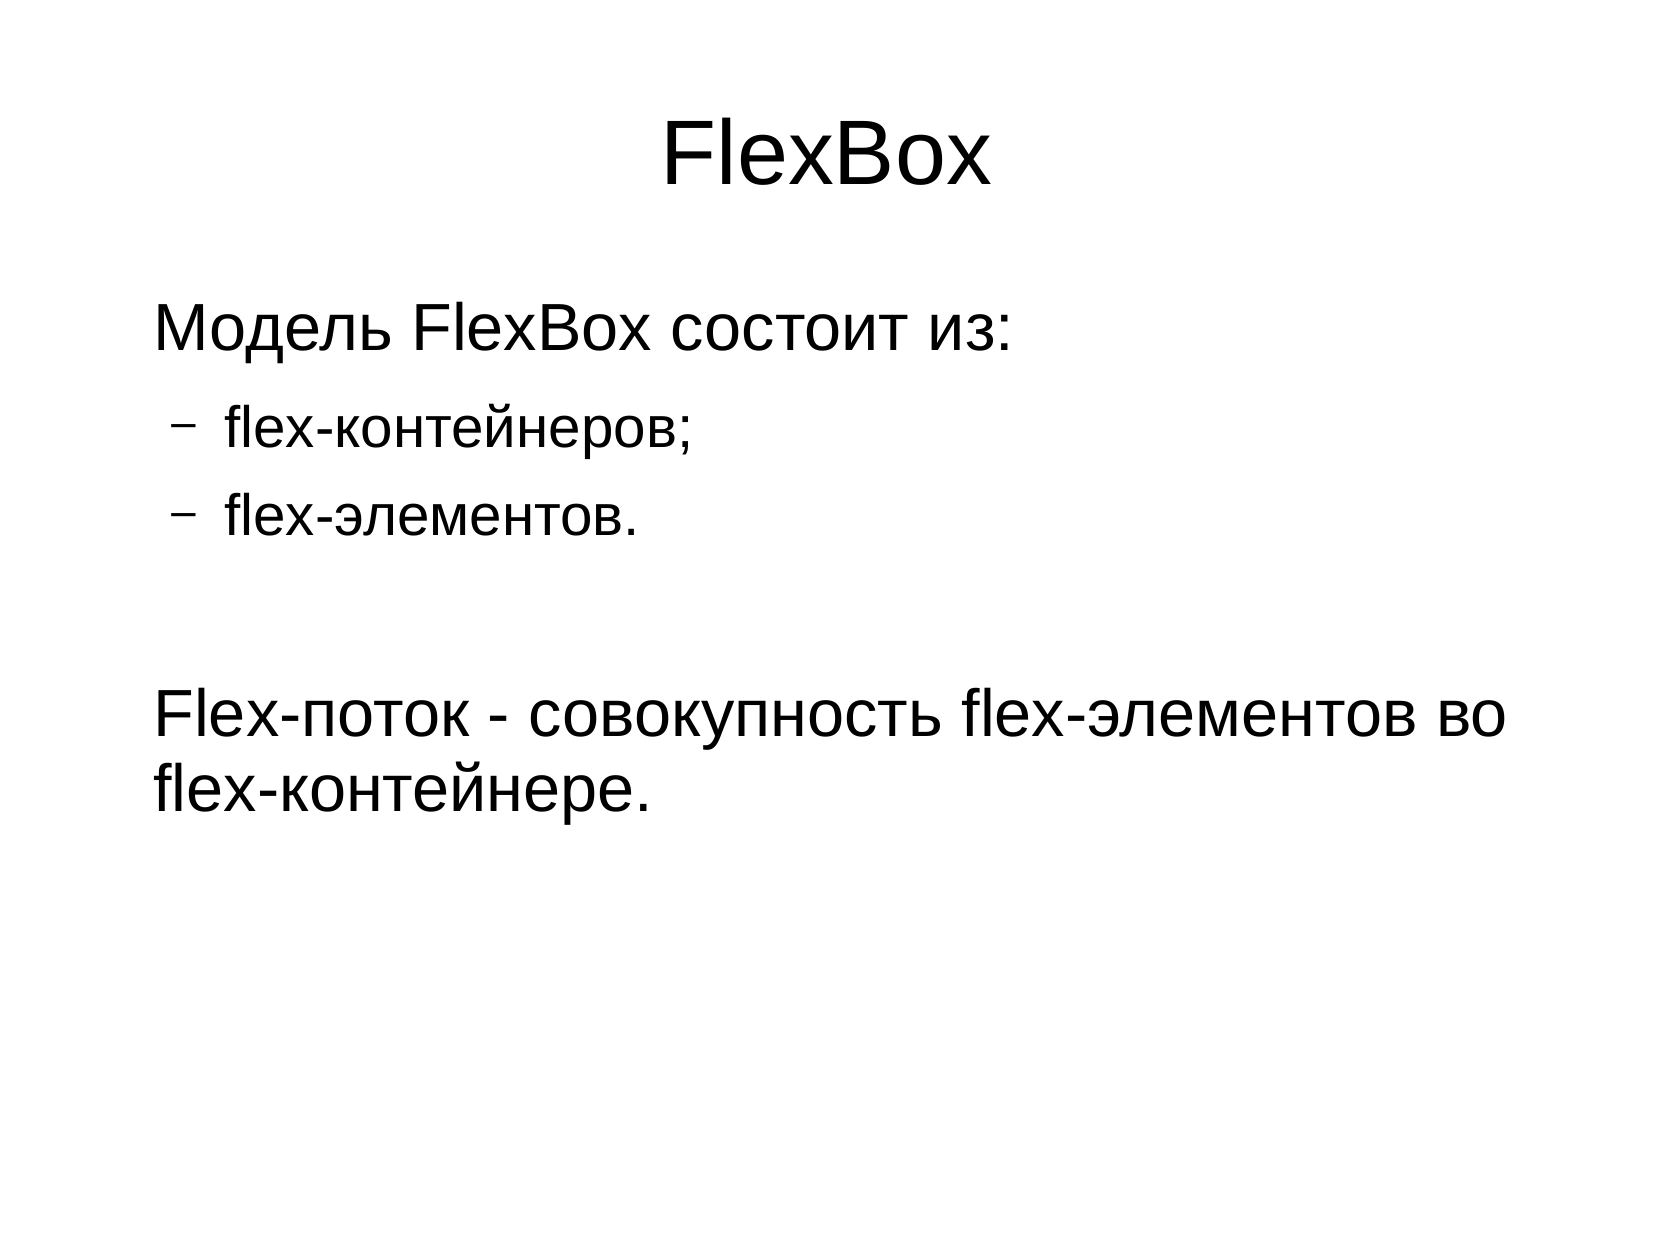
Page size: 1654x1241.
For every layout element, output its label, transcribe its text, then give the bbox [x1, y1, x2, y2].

list Модель FlexBox состоит из: flex-контейнеров; flex-элементов. Flex-поток - совокупность flex-элементов во flex-контейнере. [82, 290, 1571, 1010]
title FlexBox [82, 49, 1571, 257]
